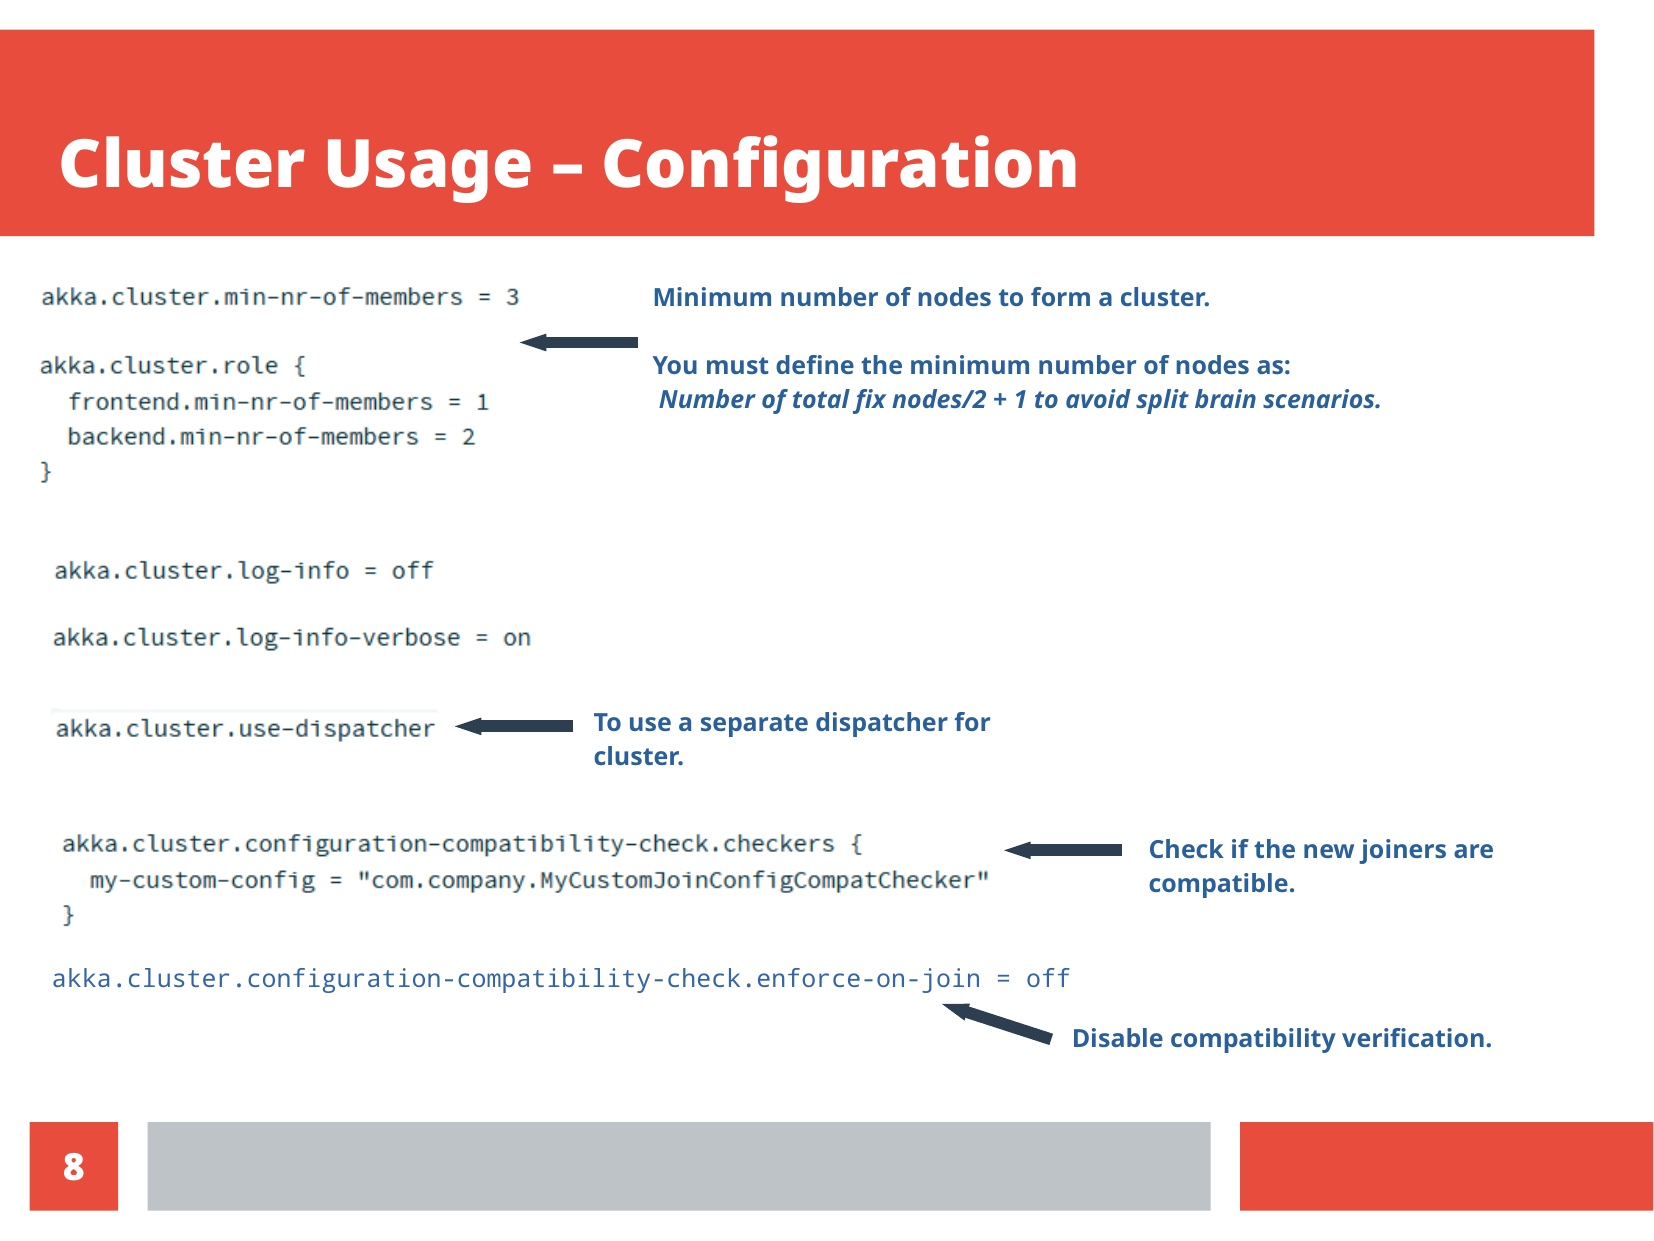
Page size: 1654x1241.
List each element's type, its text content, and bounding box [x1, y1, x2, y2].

picture [47, 555, 449, 595]
text_box Minimum number of nodes to form a cluster. You must define the minimum number of nodes as: Number of total fix nodes/2 + 1 to avoid split brain scenarios. [637, 272, 1465, 426]
picture [47, 814, 1002, 953]
text_box Disable compatibility verification. [1057, 1013, 1542, 1064]
picture [23, 259, 538, 329]
picture [47, 612, 540, 662]
picture [51, 708, 438, 745]
text_box Check if the new joiners are compatible. [1133, 824, 1619, 875]
text_box To use a separate dispatcher for cluster. [578, 696, 1063, 747]
text_box akka.cluster.configuration-compatibility-check.enforce-on-join = off [37, 956, 1123, 1019]
title Cluster Usage – Configuration [59, 59, 1595, 207]
picture [26, 339, 508, 497]
